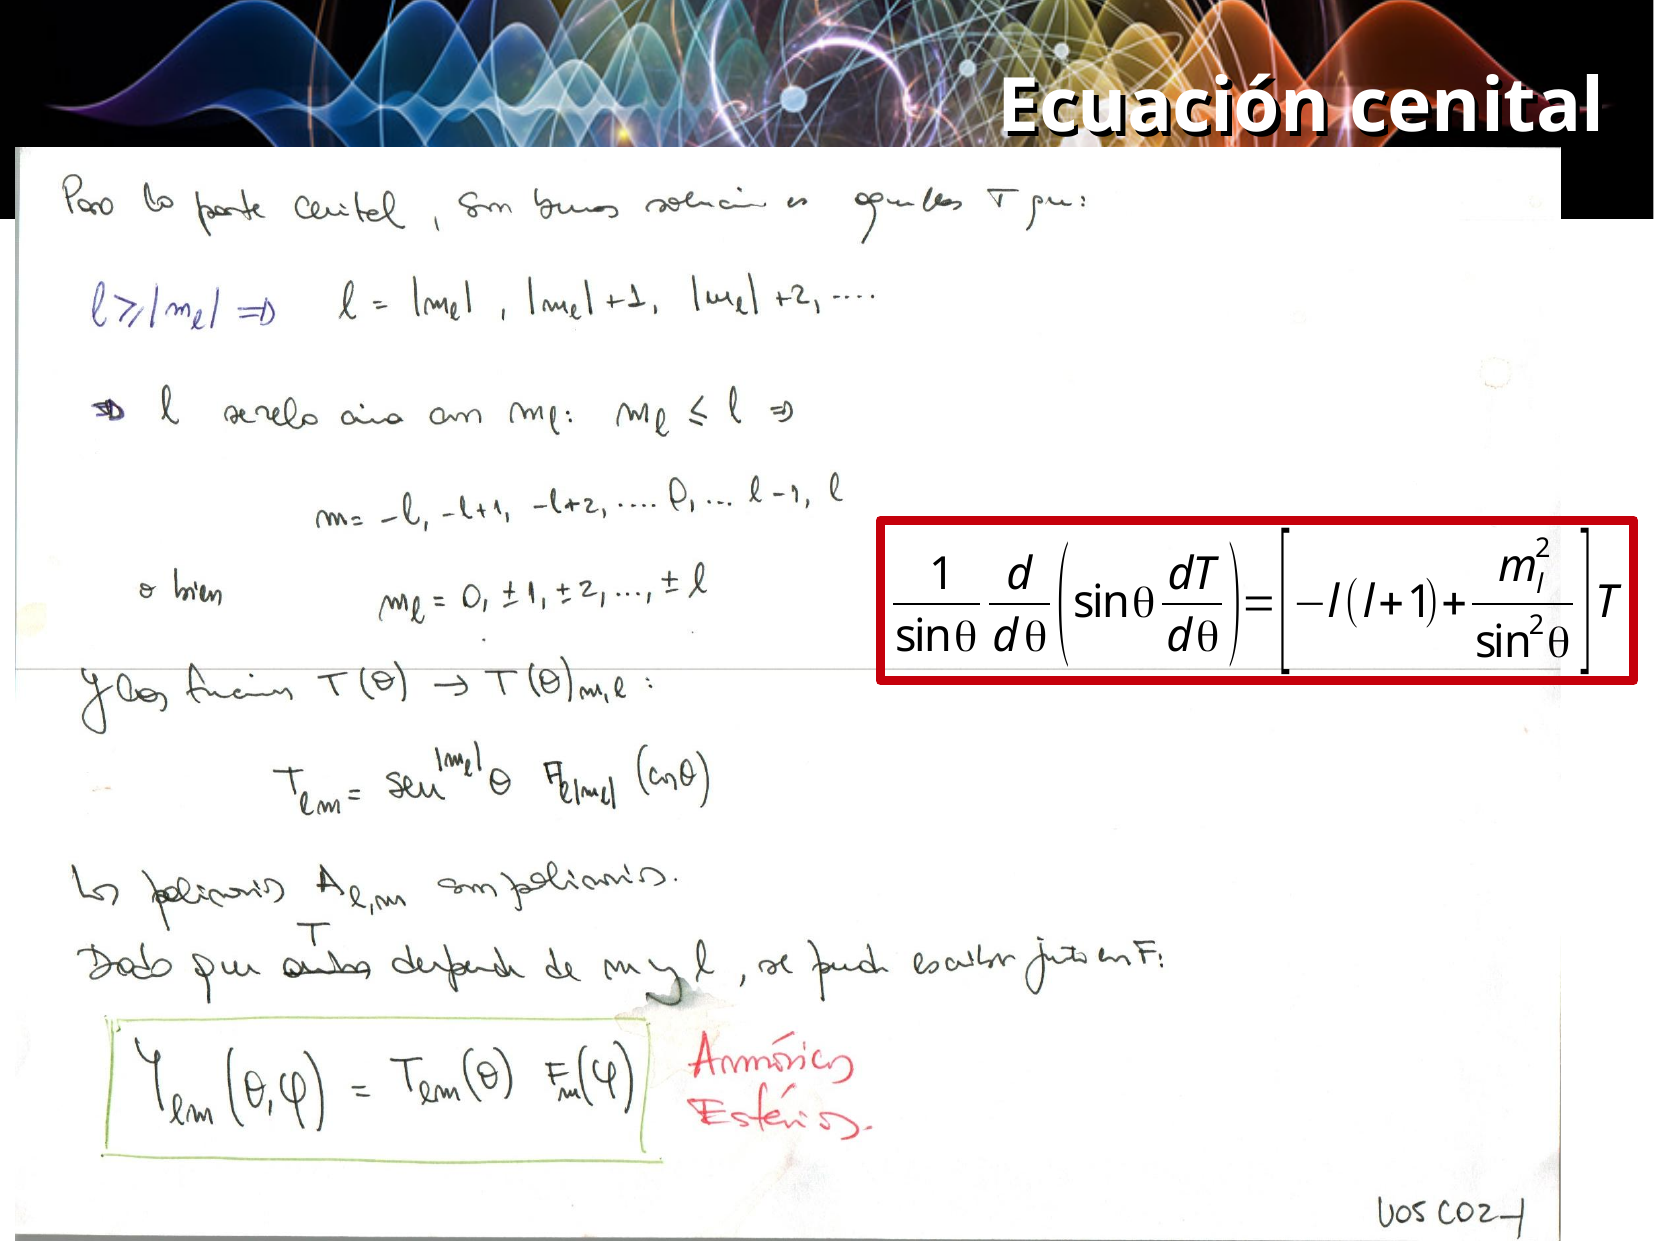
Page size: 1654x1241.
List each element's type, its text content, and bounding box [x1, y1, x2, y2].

picture [0, 0, 1654, 1241]
chart [885, 525, 1629, 676]
title Ecuación cenital [45, 15, 1606, 191]
